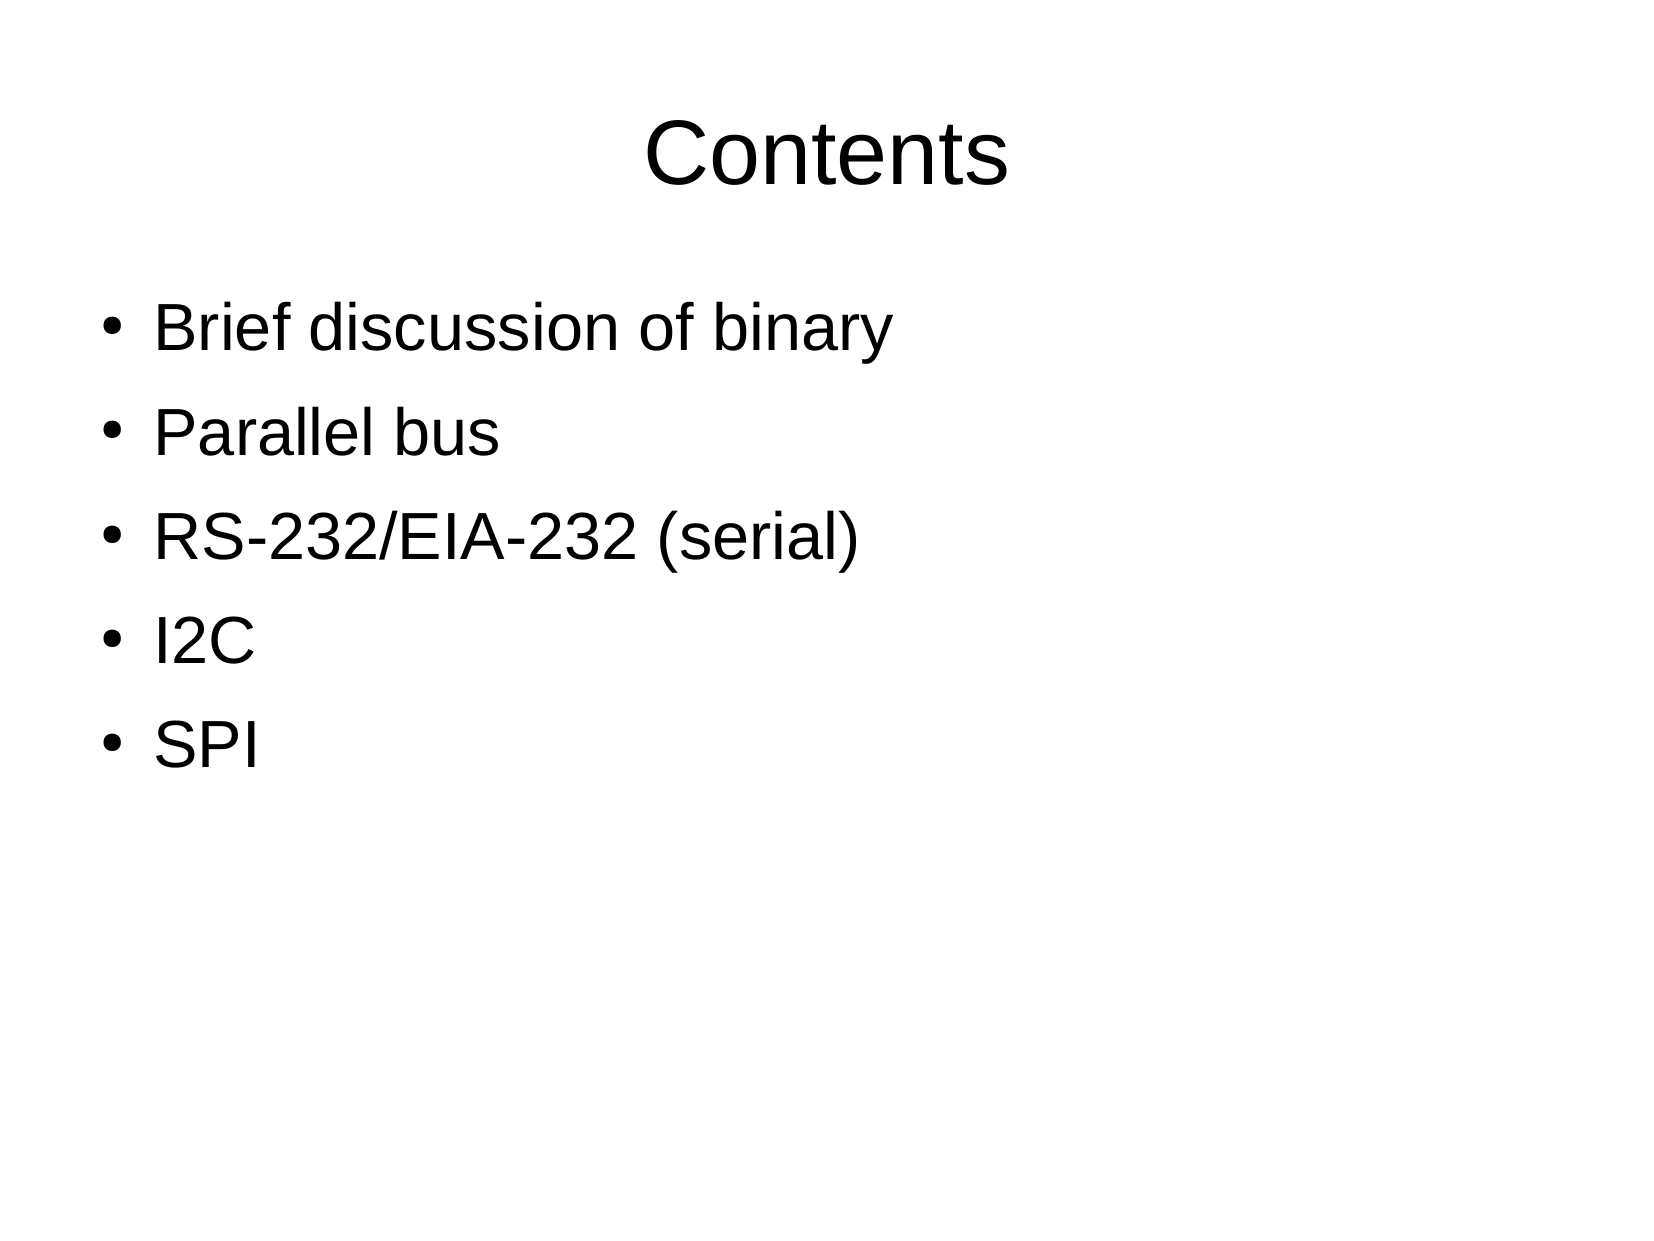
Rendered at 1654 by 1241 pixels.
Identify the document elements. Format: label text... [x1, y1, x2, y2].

title Contents [82, 49, 1571, 257]
list Brief discussion of binary Parallel bus RS-232/EIA-232 (serial) I2C SPI [82, 290, 1571, 1010]
